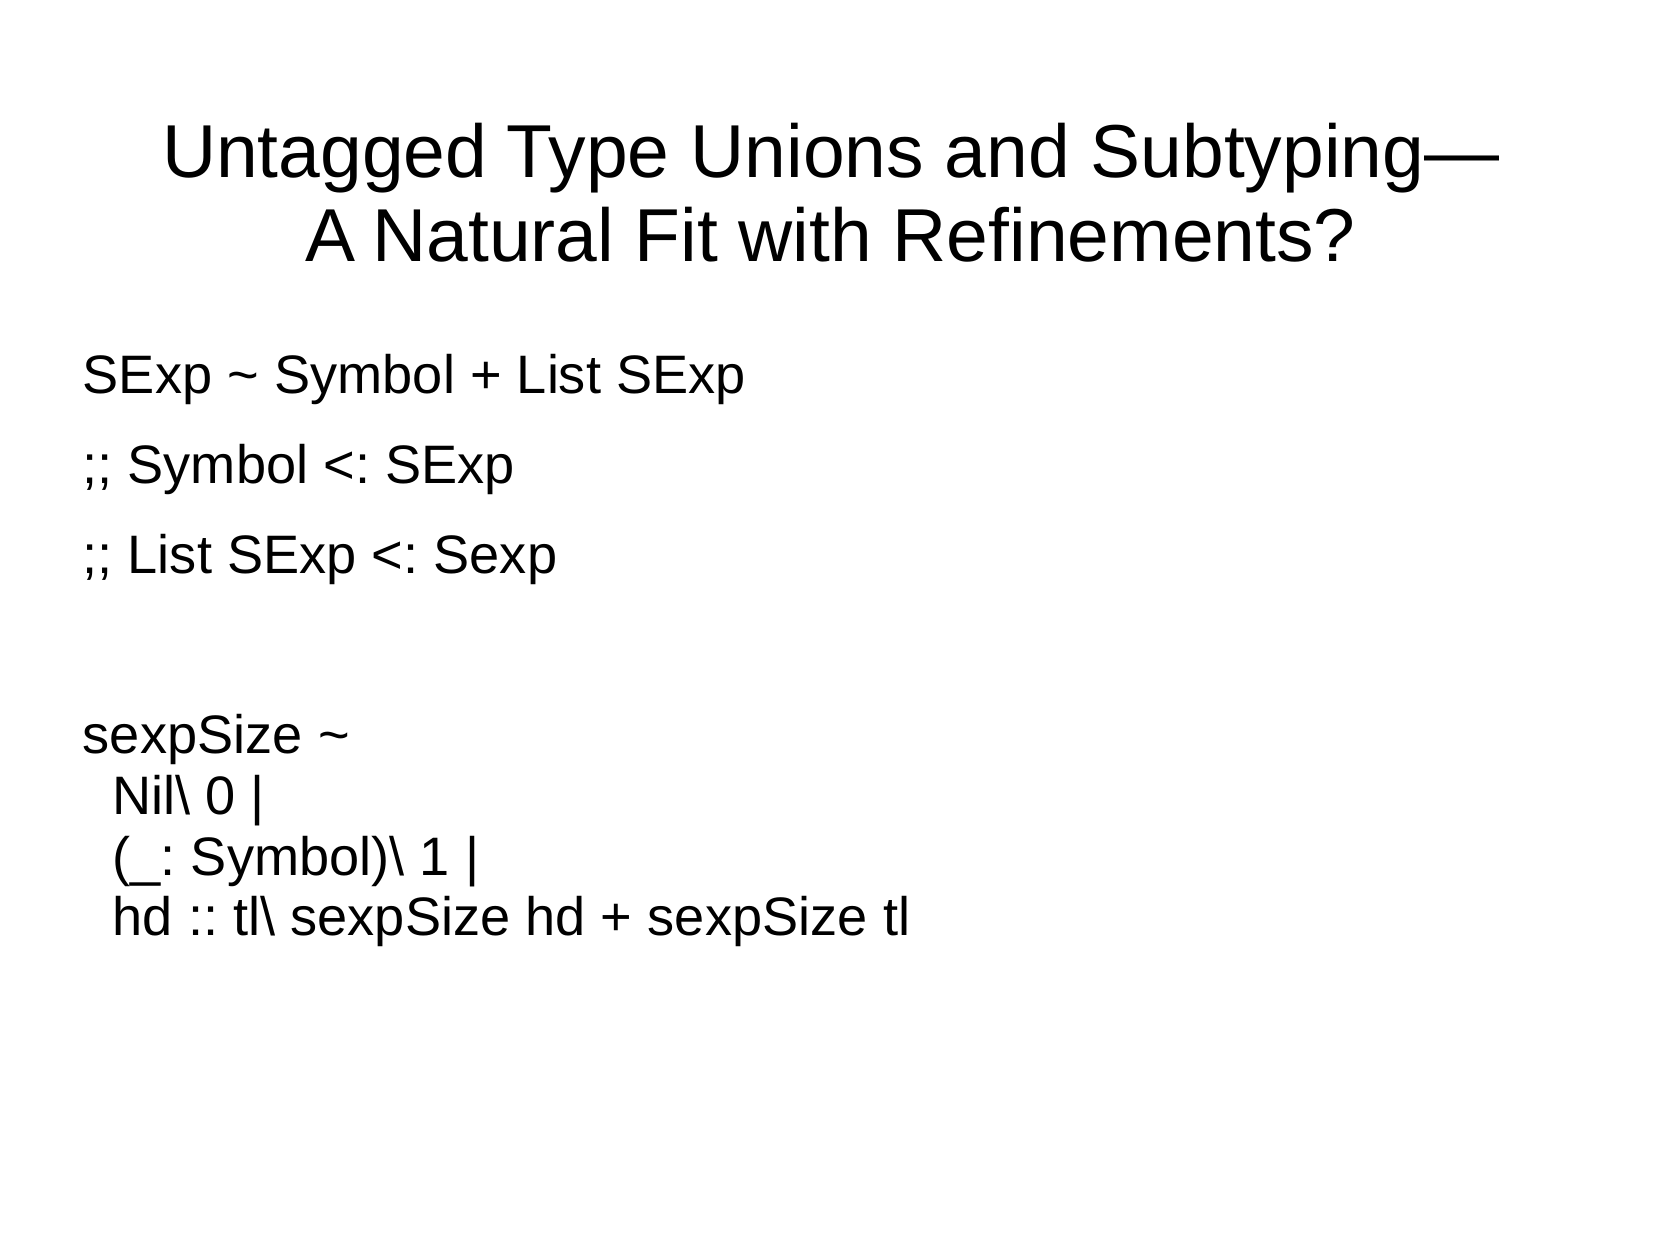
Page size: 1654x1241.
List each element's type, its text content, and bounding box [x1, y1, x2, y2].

title Untagged Type Unions and Subtyping— A Natural Fit with Refinements? [86, 90, 1576, 298]
list SExp ~ Symbol + List SExp ;; Symbol <: SExp ;; List SExp <: Sexp sexpSize ~ Nil\ 0 | (_: Symbol)\ 1 | hd :: tl\ sexpSize hd + sexpSize tl [82, 345, 1571, 1109]
